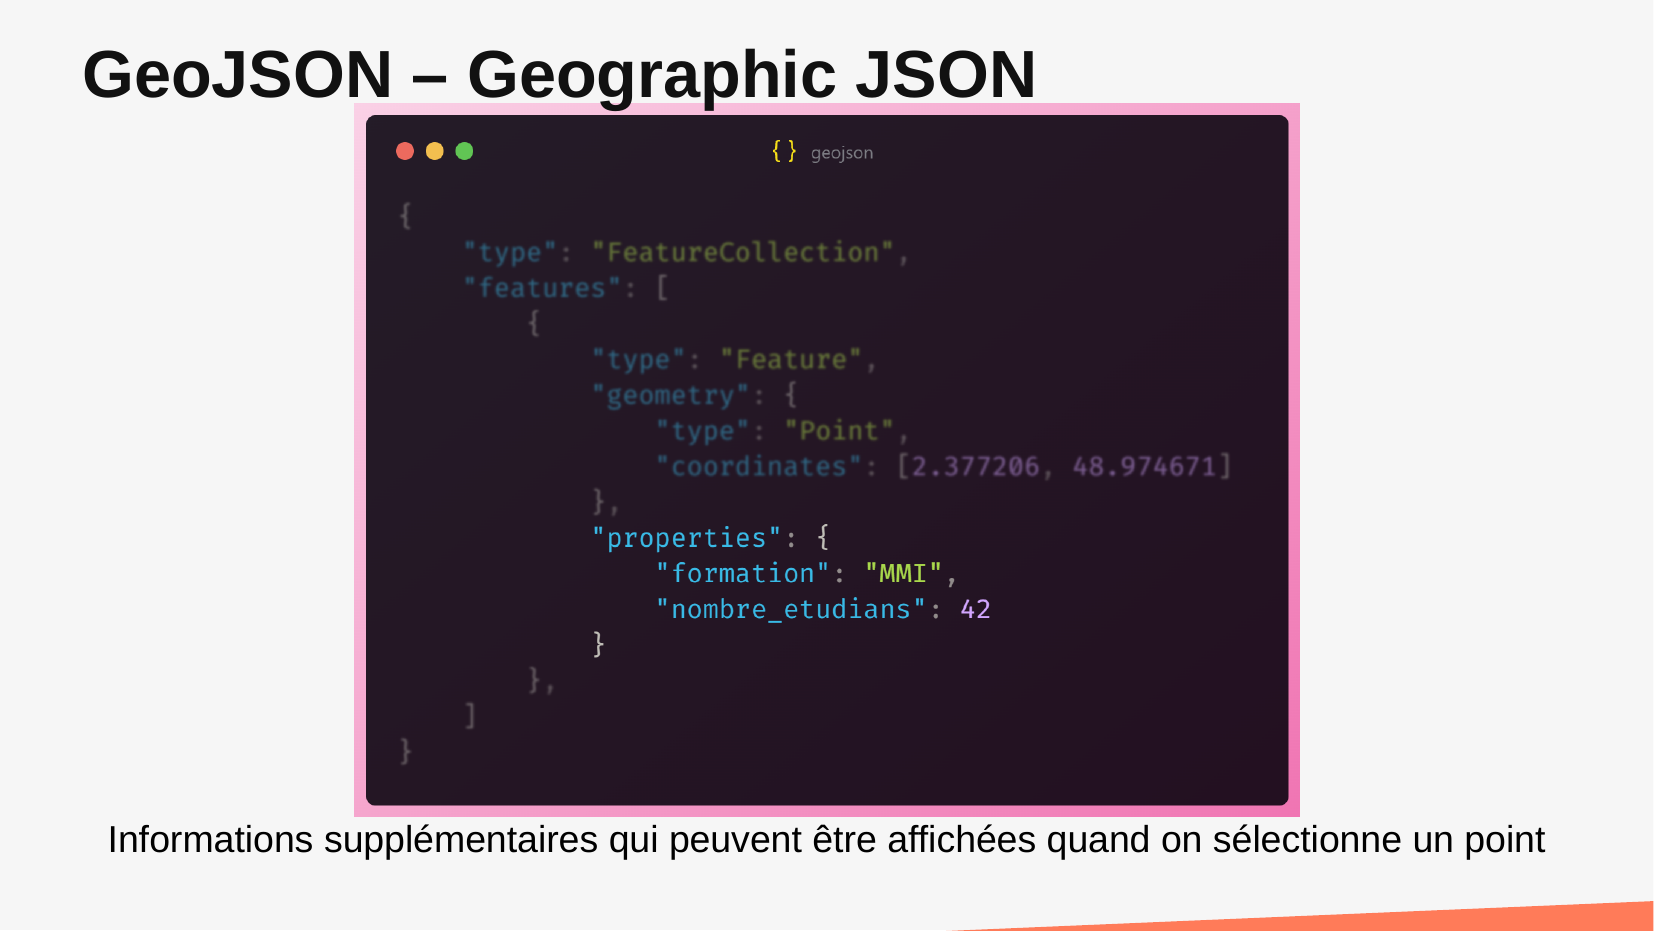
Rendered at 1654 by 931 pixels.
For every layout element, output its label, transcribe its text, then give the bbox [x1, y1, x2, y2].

picture [354, 115, 1300, 811]
text_box Informations supplémentaires qui peuvent être affichées quand on sélectionne un point [44, 811, 1610, 911]
title GeoJSON – Geographic JSON [82, 37, 1571, 115]
text_box [946, 901, 1654, 931]
